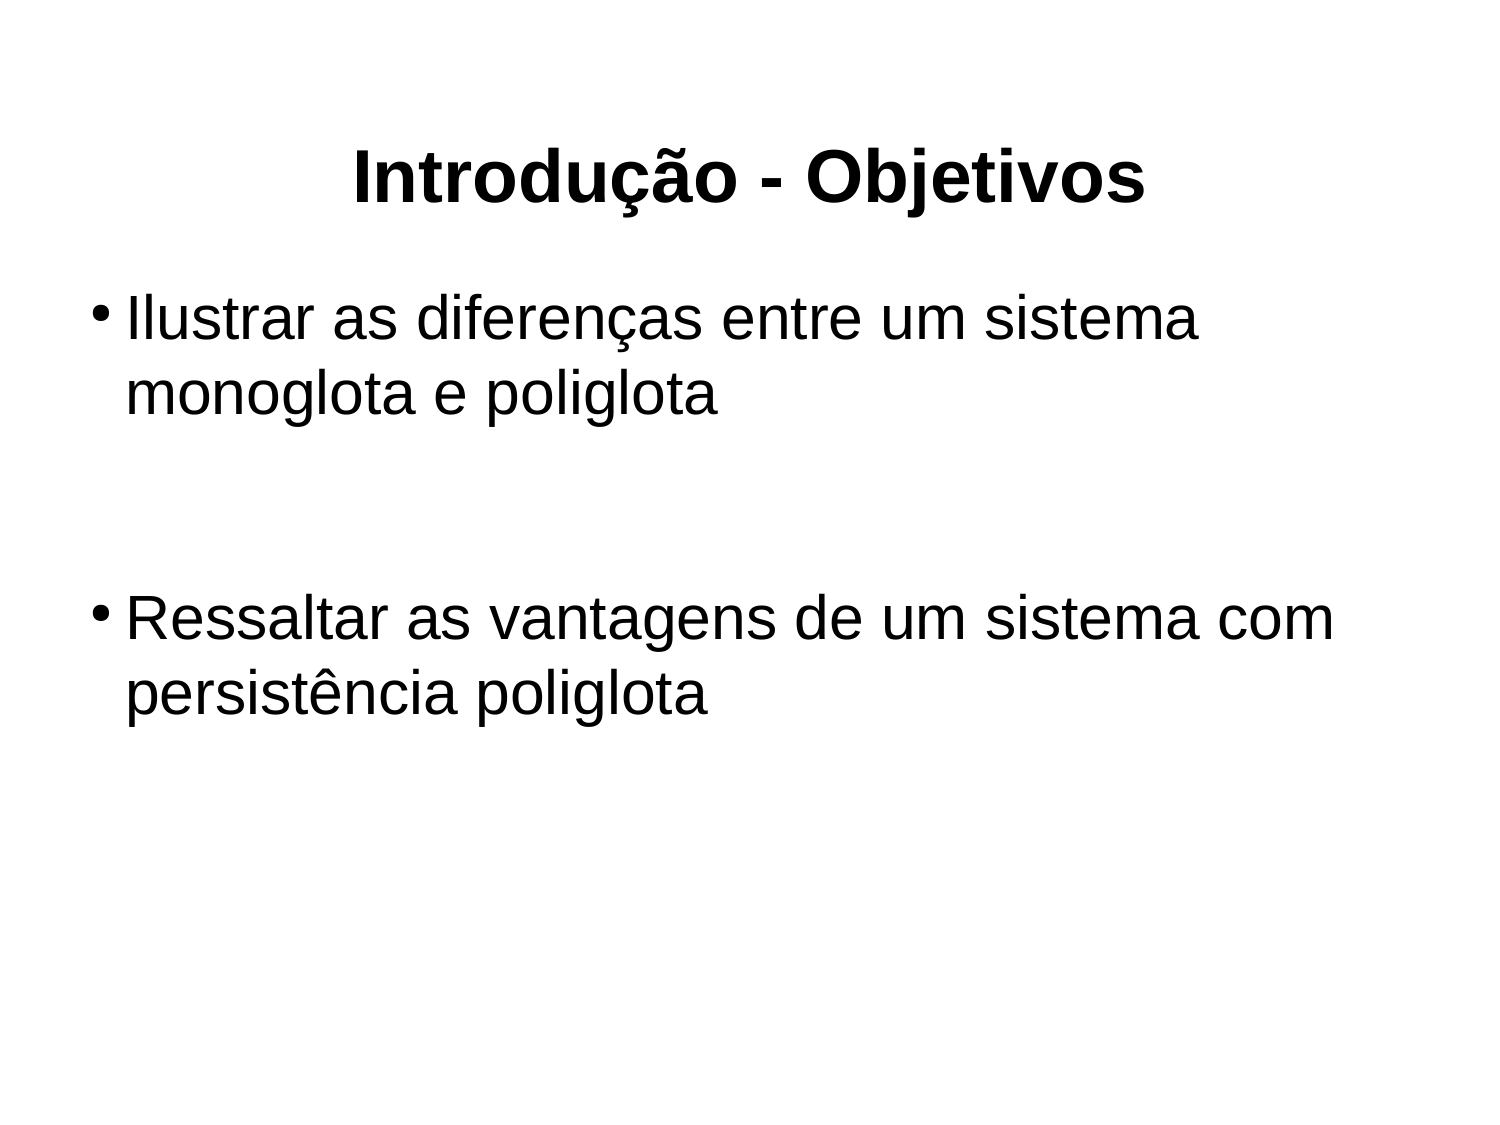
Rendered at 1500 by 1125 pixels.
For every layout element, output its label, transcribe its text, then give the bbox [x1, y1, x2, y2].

text_box Ilustrar as diferenças entre um sistema monoglota e poliglota Ressaltar as vantagens de um sistema com persistência poliglota [75, 262, 1425, 1078]
text_box Introdução - Objetivos [75, 45, 1425, 233]
